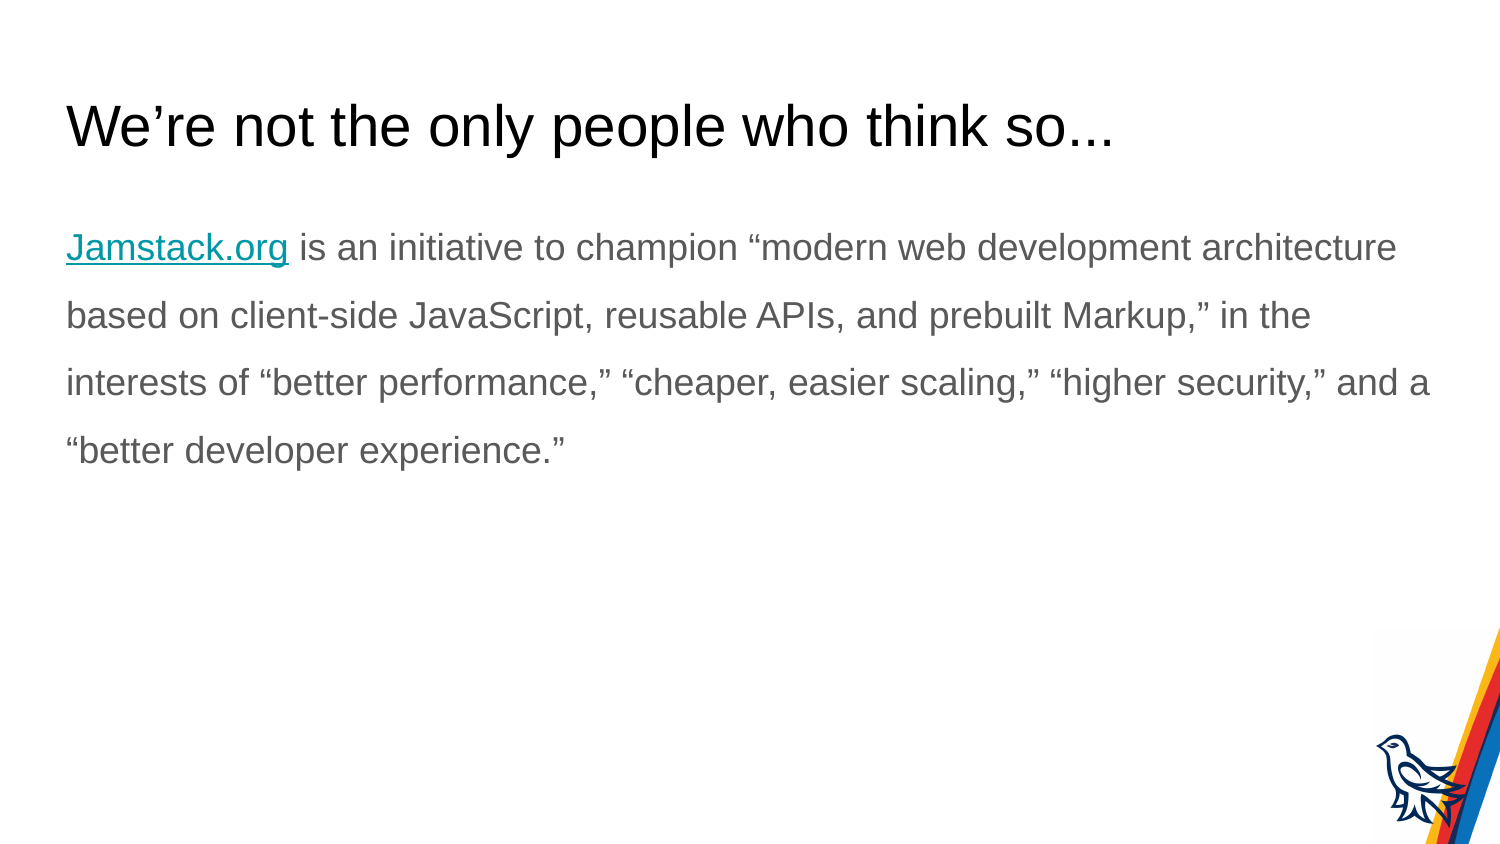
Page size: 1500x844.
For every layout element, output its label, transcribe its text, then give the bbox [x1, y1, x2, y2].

list Jamstack.org is an initiative to champion “modern web development architecture based on client-side JavaScript, reusable APIs, and prebuilt Markup,” in the interests of “better performance,” “cheaper, easier scaling,” “higher security,” and a “better developer experience.” [51, 185, 1449, 747]
title We’re not the only people who think so... [51, 72, 1449, 167]
picture [1372, 628, 1500, 844]
